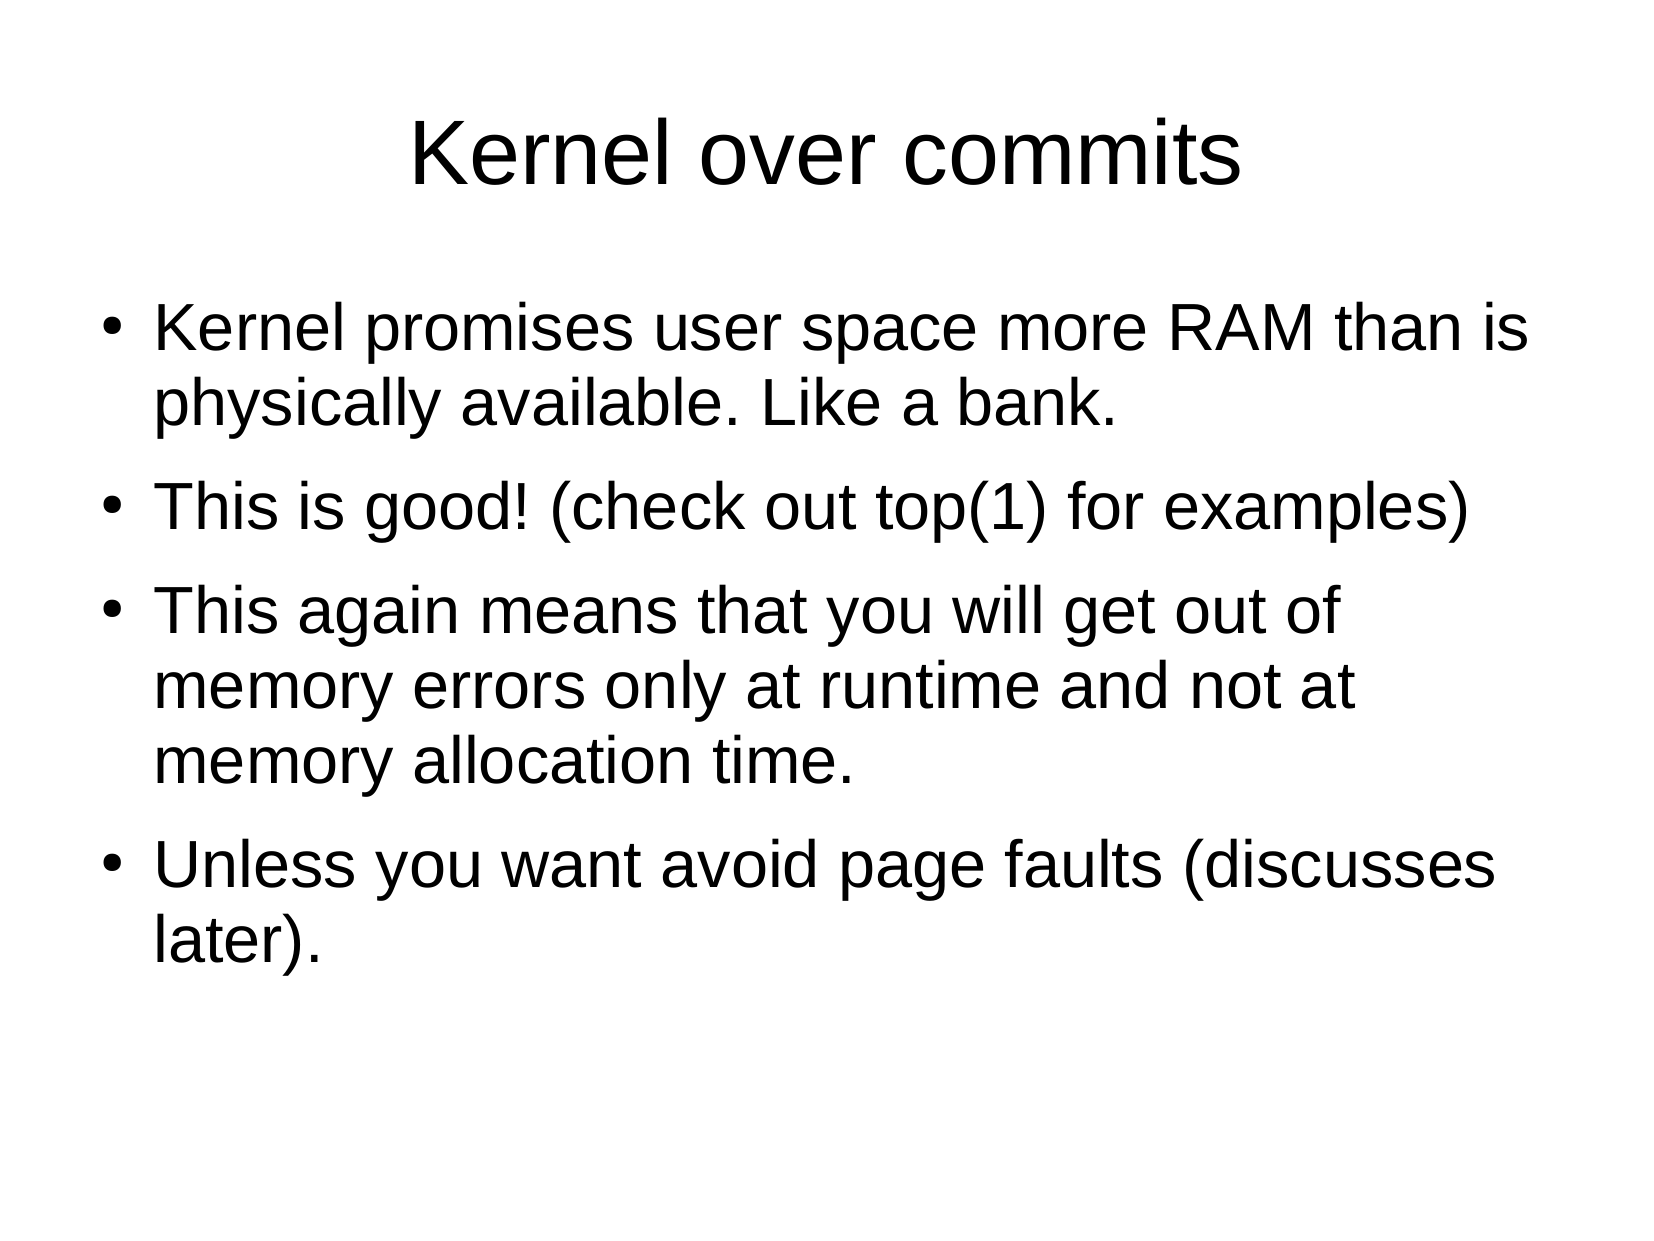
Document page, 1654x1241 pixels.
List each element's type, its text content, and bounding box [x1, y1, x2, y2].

title Kernel over commits [82, 49, 1571, 257]
list Kernel promises user space more RAM than is physically available. Like a bank. This is good! (check out top(1) for examples) This again means that you will get out of memory errors only at runtime and not at memory allocation time. Unless you want avoid page faults (discusses later). [82, 290, 1571, 1010]
